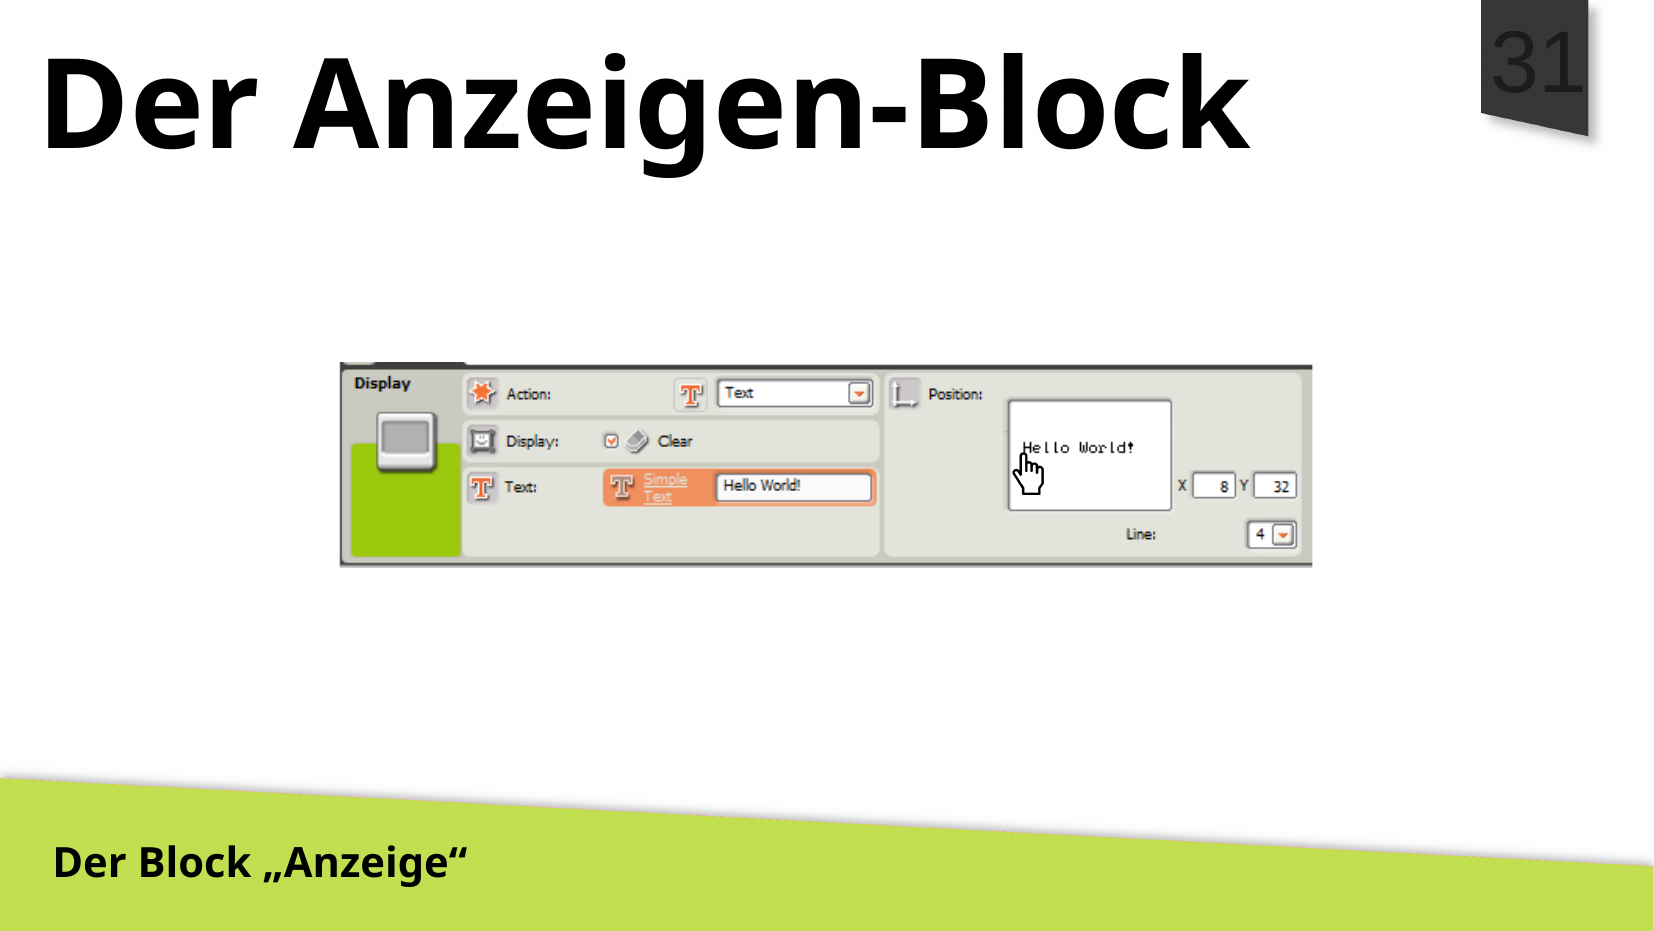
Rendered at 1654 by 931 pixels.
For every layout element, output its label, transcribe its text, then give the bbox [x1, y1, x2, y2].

text_box <Foliennummer> [1151, 5, 1603, 156]
title Der Anzeigen-Block [37, 18, 1388, 182]
picture [0, 0, 1654, 931]
text_box Der Block „Anzeige“ [37, 825, 863, 901]
